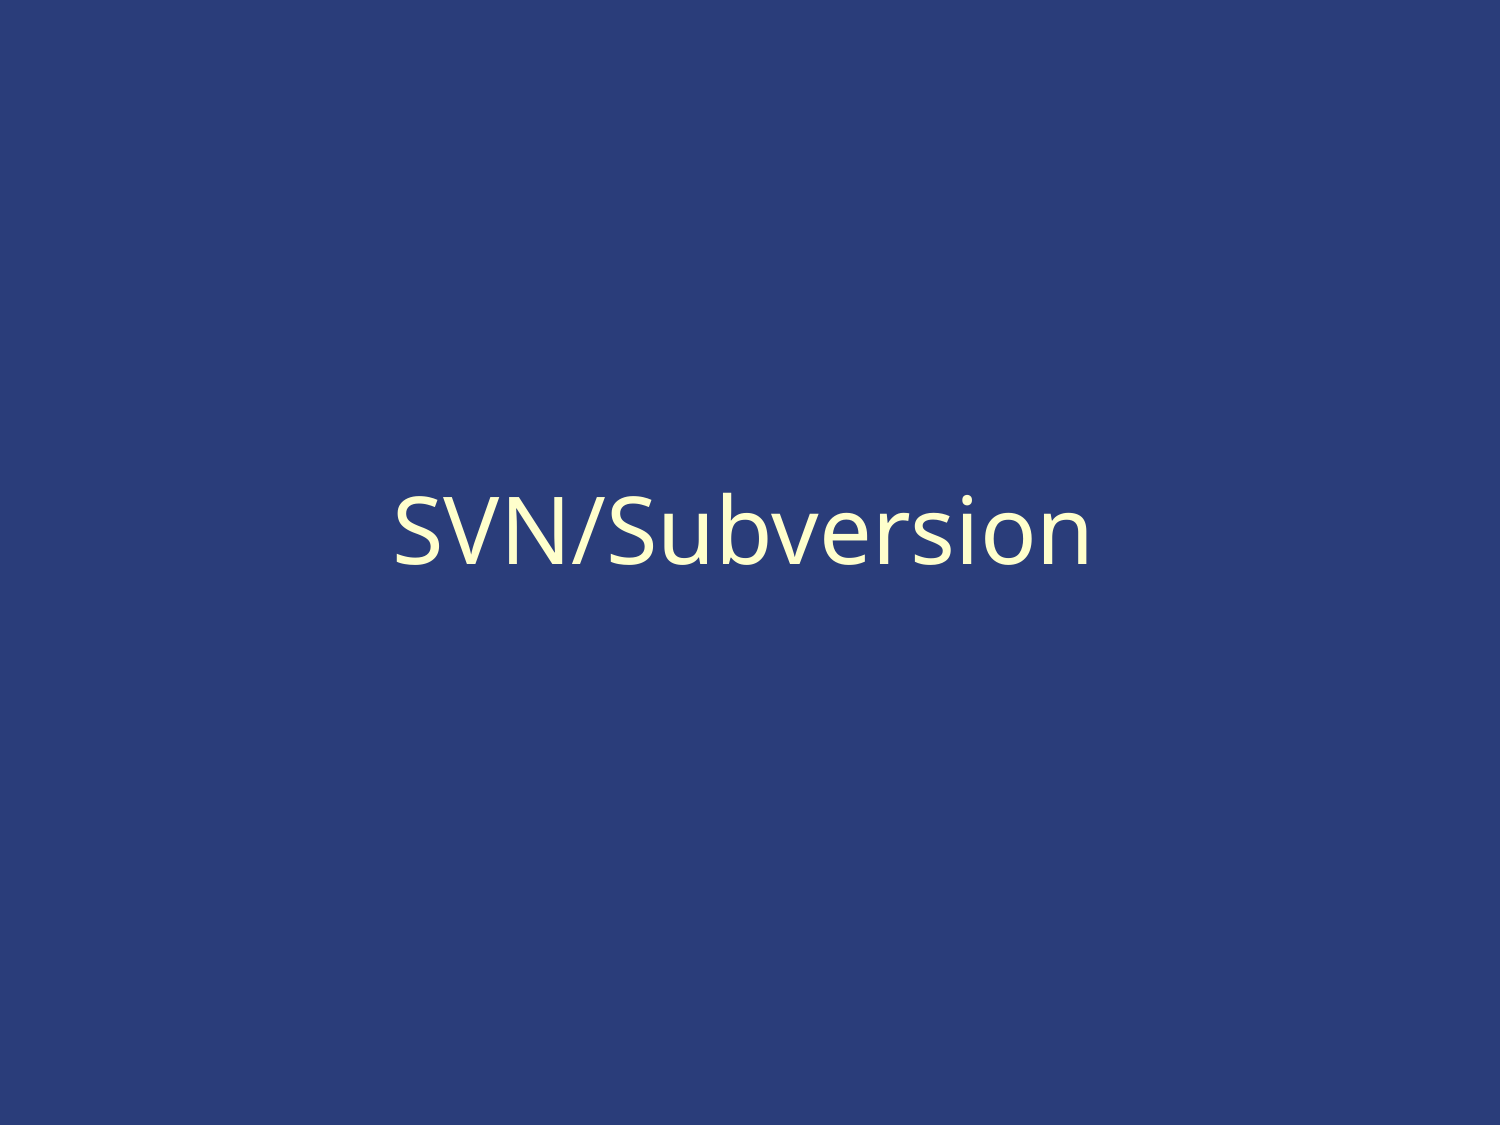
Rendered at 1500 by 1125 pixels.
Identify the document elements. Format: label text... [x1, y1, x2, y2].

title SVN/Subversion [24, 424, 1463, 600]
